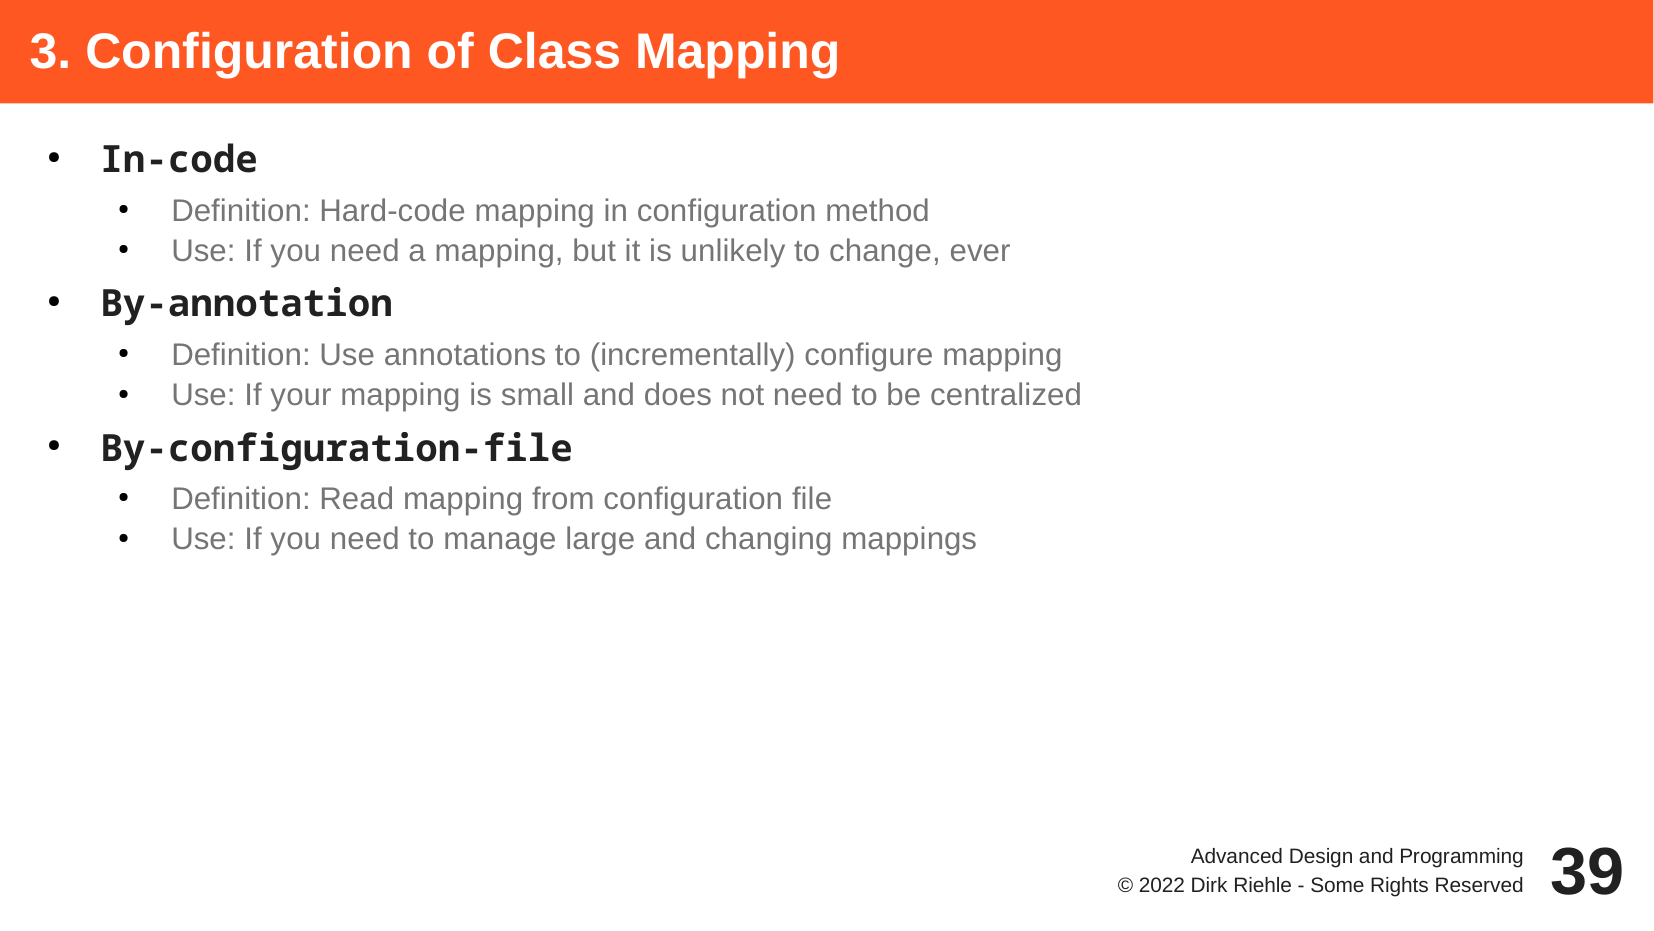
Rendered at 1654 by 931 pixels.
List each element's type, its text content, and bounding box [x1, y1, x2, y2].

list In-code Definition: Hard-code mapping in configuration method Use: If you need a mapping, but it is unlikely to change, ever By-annotation Definition: Use annotations to (incrementally) configure mapping Use: If your mapping is small and does not need to be centralized By-configuration-file Definition: Read mapping from configuration file Use: If you need to manage large and changing mappings [29, 132, 1625, 813]
title 3. Configuration of Class Mapping [0, 0, 1654, 104]
